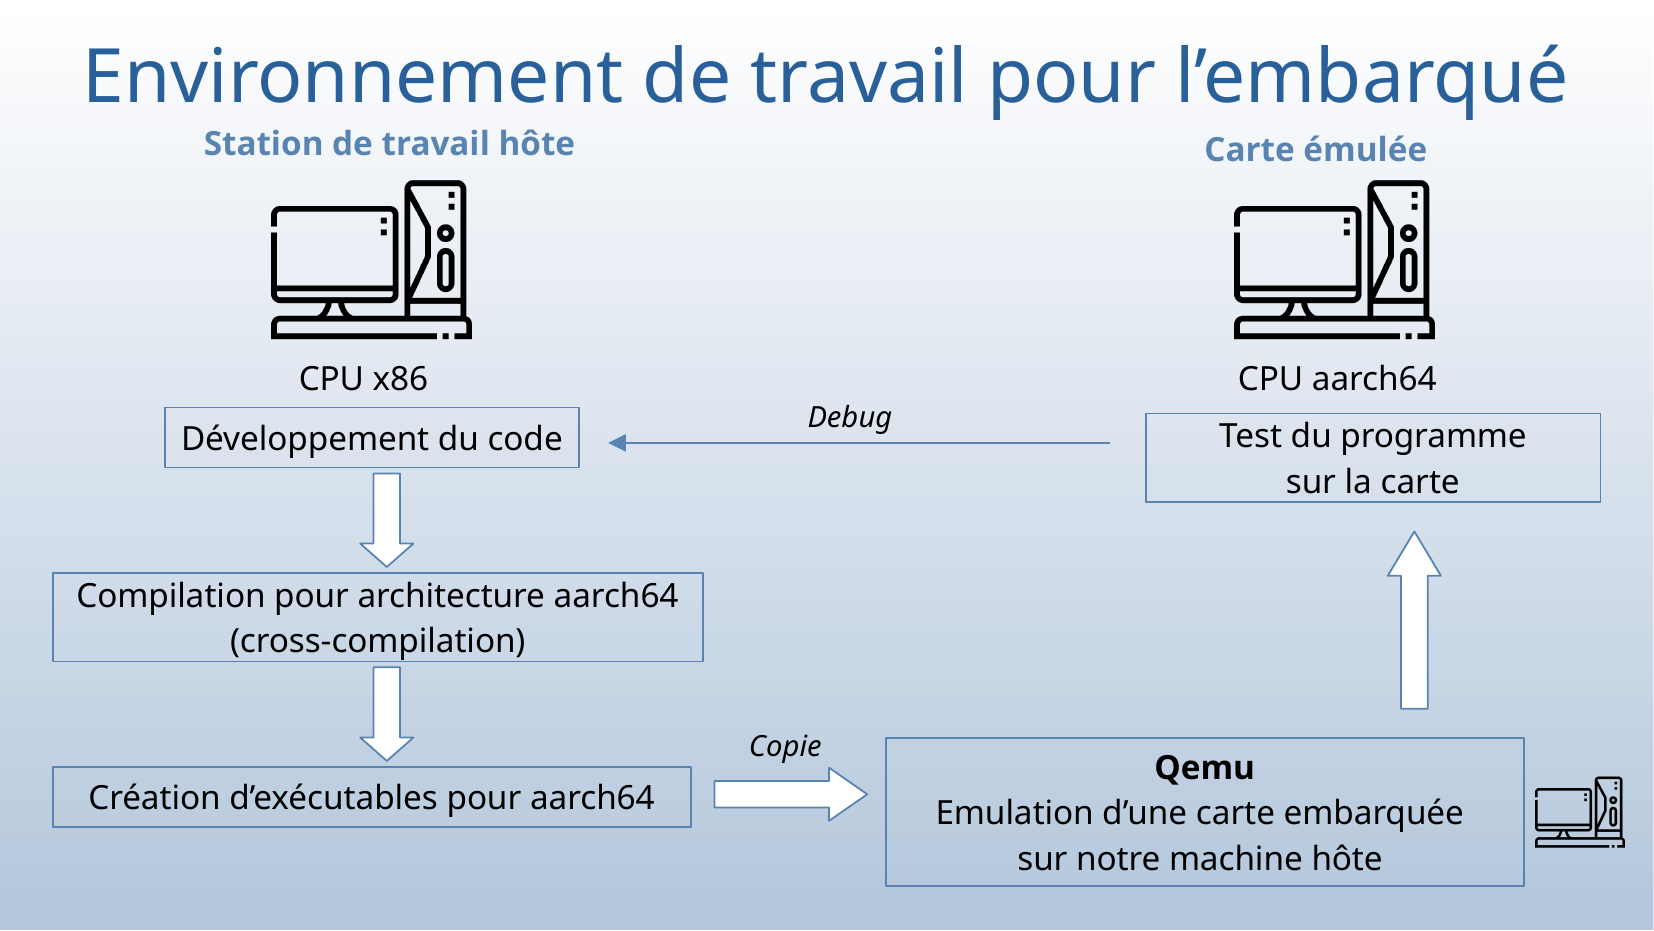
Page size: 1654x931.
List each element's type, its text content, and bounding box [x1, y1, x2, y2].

text_box Debug [767, 388, 933, 443]
text_box Qemu Emulation d’une carte embarquée sur notre machine hôte [885, 738, 1524, 886]
picture [1234, 159, 1435, 360]
text_box [360, 667, 414, 761]
text_box [360, 473, 414, 567]
text_box [714, 775, 868, 821]
text_box [1387, 531, 1441, 709]
text_box Station de travail hôte [183, 112, 597, 173]
text_box CPU x86 [242, 347, 485, 408]
picture [1535, 767, 1625, 857]
text_box CPU aarch64 [1216, 347, 1459, 408]
text_box Copie [696, 714, 875, 775]
title Environnement de travail pour l’embarqué [82, 0, 1571, 151]
text_box Création d’exécutables pour aarch64 [53, 766, 691, 827]
text_box Développement du code [165, 407, 579, 468]
text_box Test du programme sur la carte [1145, 413, 1601, 502]
picture [271, 173, 472, 347]
text_box Carte émulée [1133, 118, 1507, 179]
text_box Compilation pour architecture aarch64 (cross-compilation) [53, 572, 703, 662]
